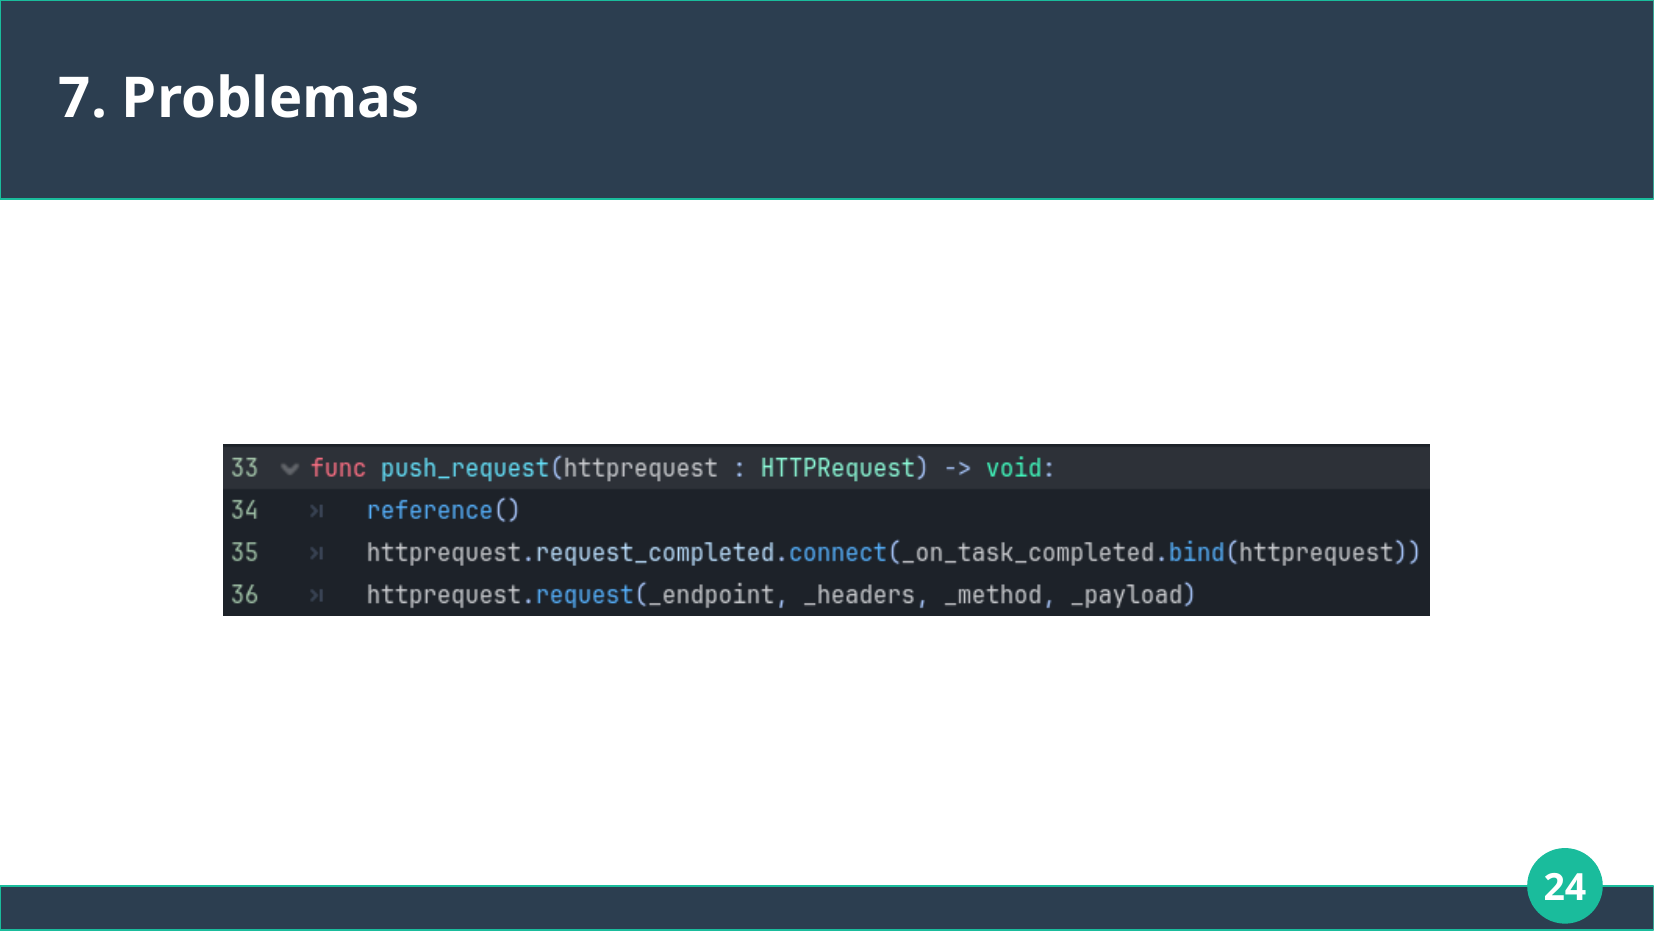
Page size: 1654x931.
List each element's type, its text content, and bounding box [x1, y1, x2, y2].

title 7. Problemas [59, 37, 1595, 155]
picture [223, 444, 1430, 616]
